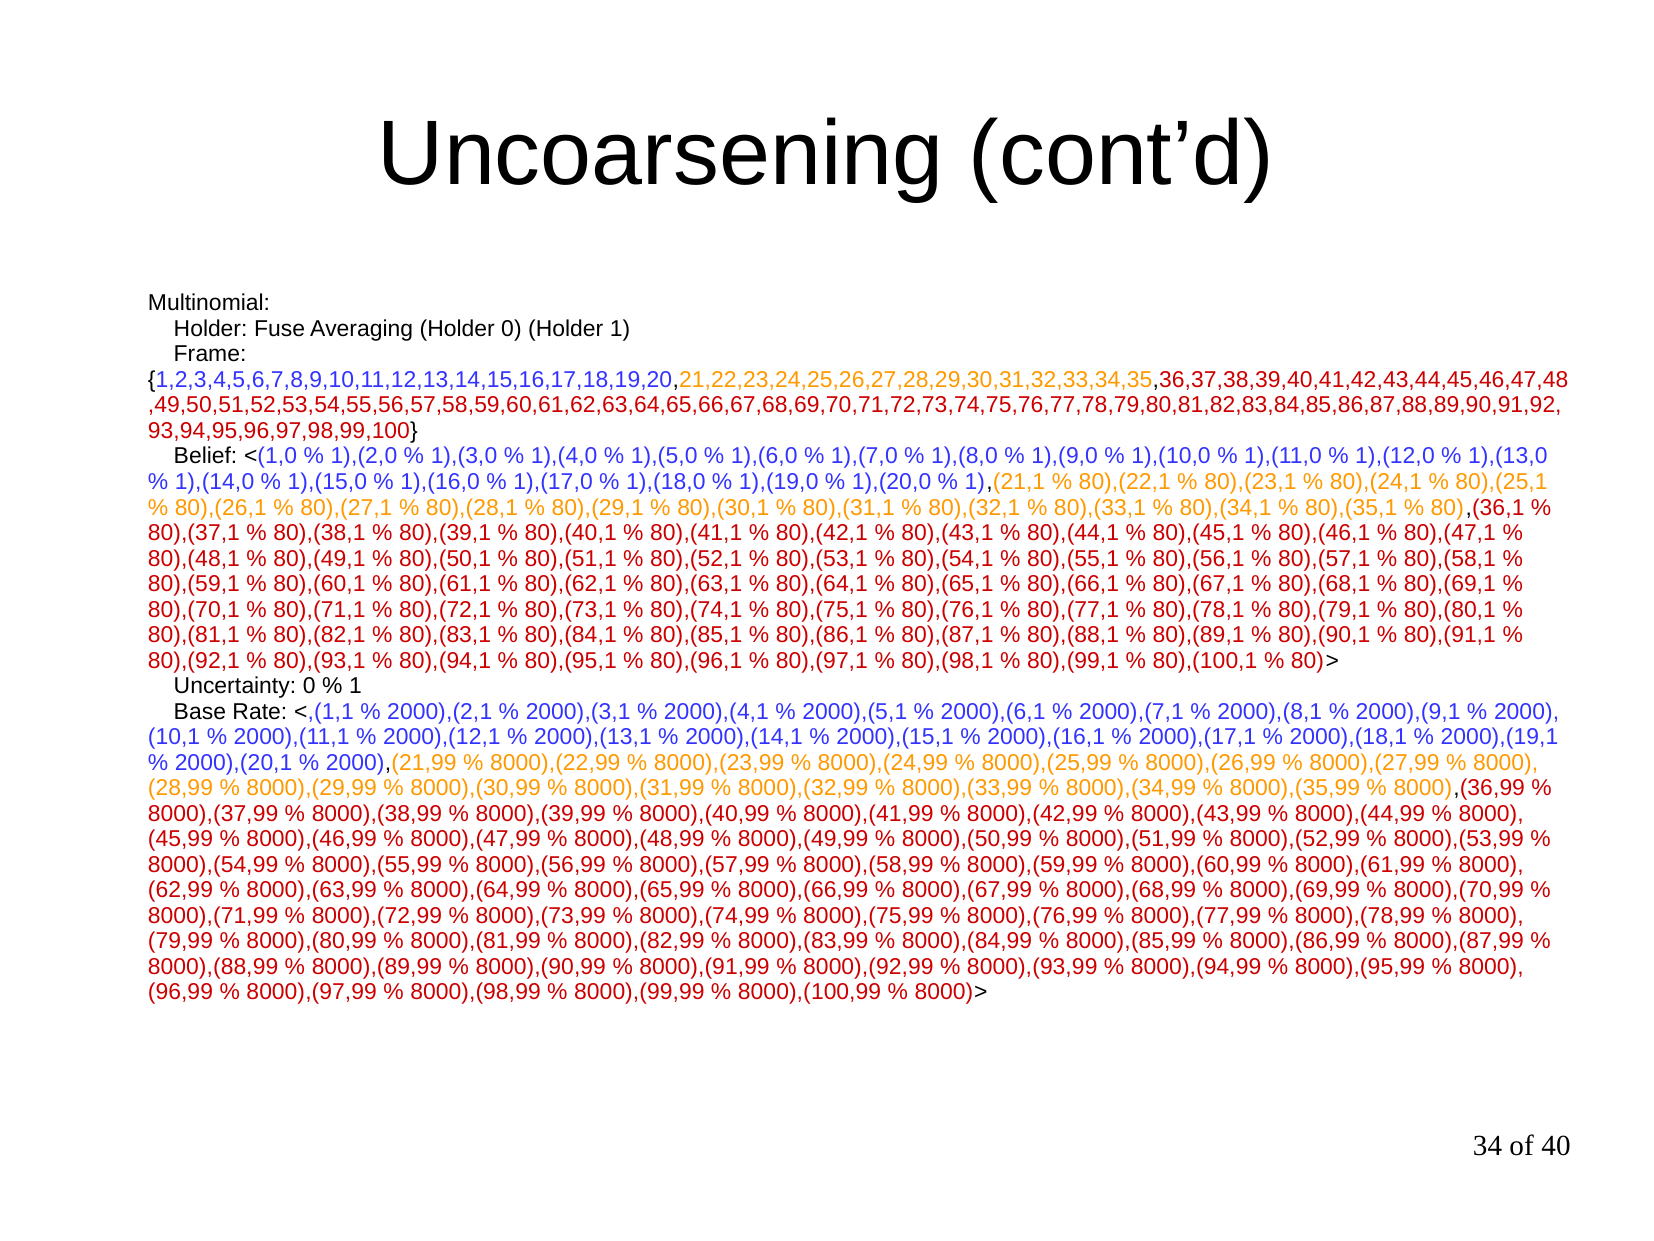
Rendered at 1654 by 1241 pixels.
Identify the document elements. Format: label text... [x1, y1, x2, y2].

title Uncoarsening (cont’d) [82, 49, 1571, 257]
list Multinomial: Holder: Fuse Averaging (Holder 0) (Holder 1) Frame: {1,2,3,4,5,6,7,8,9,10,11,12,13,14,15,16,17,18,19,20,21,22,23,24,25,26,27,28,29,30,31,32,33,34,35,36,37,38,39,40,41,42,43,44,45,46,47,48,49,50,51,52,53,54,55,56,57,58,59,60,61,62,63,64,65,66,67,68,69,70,71,72,73,74,75,76,77,78,79,80,81,82,83,84,85,86,87,88,89,90,91,92,93,94,95,96,97,98,99,100} Belief: <(1,0 % 1),(2,0 % 1),(3,0 % 1),(4,0 % 1),(5,0 % 1),(6,0 % 1),(7,0 % 1),(8,0 % 1),(9,0 % 1),(10,0 % 1),(11,0 % 1),(12,0 % 1),(13,0 % 1),(14,0 % 1),(15,0 % 1),(16,0 % 1),(17,0 % 1),(18,0 % 1),(19,0 % 1),(20,0 % 1),(21,1 % 80),(22,1 % 80),(23,1 % 80),(24,1 % 80),(25,1 % 80),(26,1 % 80),(27,1 % 80),(28,1 % 80),(29,1 % 80),(30,1 % 80),(31,1 % 80),(32,1 % 80),(33,1 % 80),(34,1 % 80),(35,1 % 80),(36,1 % 80),(37,1 % 80),(38,1 % 80),(39,1 % 80),(40,1 % 80),(41,1 % 80),(42,1 % 80),(43,1 % 80),(44,1 % 80),(45,1 % 80),(46,1 % 80),(47,1 % 80),(48,1 % 80),(49,1 % 80),(50,1 % 80),(51,1 % 80),(52,1 % 80),(53,1 % 80),(54,1 % 80),(55,1 % 80),(56,1 % 80),(57,1 % 80),(58,1 % 80),(59,1 % 80),(60,1 % 80),(61,1 % 80),(62,1 % 80),(63,1 % 80),(64,1 % 80),(65,1 % 80),(66,1 % 80),(67,1 % 80),(68,1 % 80),(69,1 % 80),(70,1 % 80),(71,1 % 80),(72,1 % 80),(73,1 % 80),(74,1 % 80),(75,1 % 80),(76,1 % 80),(77,1 % 80),(78,1 % 80),(79,1 % 80),(80,1 % 80),(81,1 % 80),(82,1 % 80),(83,1 % 80),(84,1 % 80),(85,1 % 80),(86,1 % 80),(87,1 % 80),(88,1 % 80),(89,1 % 80),(90,1 % 80),(91,1 % 80),(92,1 % 80),(93,1 % 80),(94,1 % 80),(95,1 % 80),(96,1 % 80),(97,1 % 80),(98,1 % 80),(99,1 % 80),(100,1 % 80)> Uncertainty: 0 % 1 Base Rate: <,(1,1 % 2000),(2,1 % 2000),(3,1 % 2000),(4,1 % 2000),(5,1 % 2000),(6,1 % 2000),(7,1 % 2000),(8,1 % 2000),(9,1 % 2000),(10,1 % 2000),(11,1 % 2000),(12,1 % 2000),(13,1 % 2000),(14,1 % 2000),(15,1 % 2000),(16,1 % 2000),(17,1 % 2000),(18,1 % 2000),(19,1 % 2000),(20,1 % 2000),(21,99 % 8000),(22,99 % 8000),(23,99 % 8000),(24,99 % 8000),(25,99 % 8000),(26,99 % 8000),(27,99 % 8000),(28,99 % 8000),(29,99 % 8000),(30,99 % 8000),(31,99 % 8000),(32,99 % 8000),(33,99 % 8000),(34,99 % 8000),(35,99 % 8000),(36,99 % 8000),(37,99 % 8000),(38,99 % 8000),(39,99 % 8000),(40,99 % 8000),(41,99 % 8000),(42,99 % 8000),(43,99 % 8000),(44,99 % 8000),(45,99 % 8000),(46,99 % 8000),(47,99 % 8000),(48,99 % 8000),(49,99 % 8000),(50,99 % 8000),(51,99 % 8000),(52,99 % 8000),(53,99 % 8000),(54,99 % 8000),(55,99 % 8000),(56,99 % 8000),(57,99 % 8000),(58,99 % 8000),(59,99 % 8000),(60,99 % 8000),(61,99 % 8000),(62,99 % 8000),(63,99 % 8000),(64,99 % 8000),(65,99 % 8000),(66,99 % 8000),(67,99 % 8000),(68,99 % 8000),(69,99 % 8000),(70,99 % 8000),(71,99 % 8000),(72,99 % 8000),(73,99 % 8000),(74,99 % 8000),(75,99 % 8000),(76,99 % 8000),(77,99 % 8000),(78,99 % 8000),(79,99 % 8000),(80,99 % 8000),(81,99 % 8000),(82,99 % 8000),(83,99 % 8000),(84,99 % 8000),(85,99 % 8000),(86,99 % 8000),(87,99 % 8000),(88,99 % 8000),(89,99 % 8000),(90,99 % 8000),(91,99 % 8000),(92,99 % 8000),(93,99 % 8000),(94,99 % 8000),(95,99 % 8000),(96,99 % 8000),(97,99 % 8000),(98,99 % 8000),(99,99 % 8000),(100,99 % 8000)> [82, 290, 1571, 1010]
